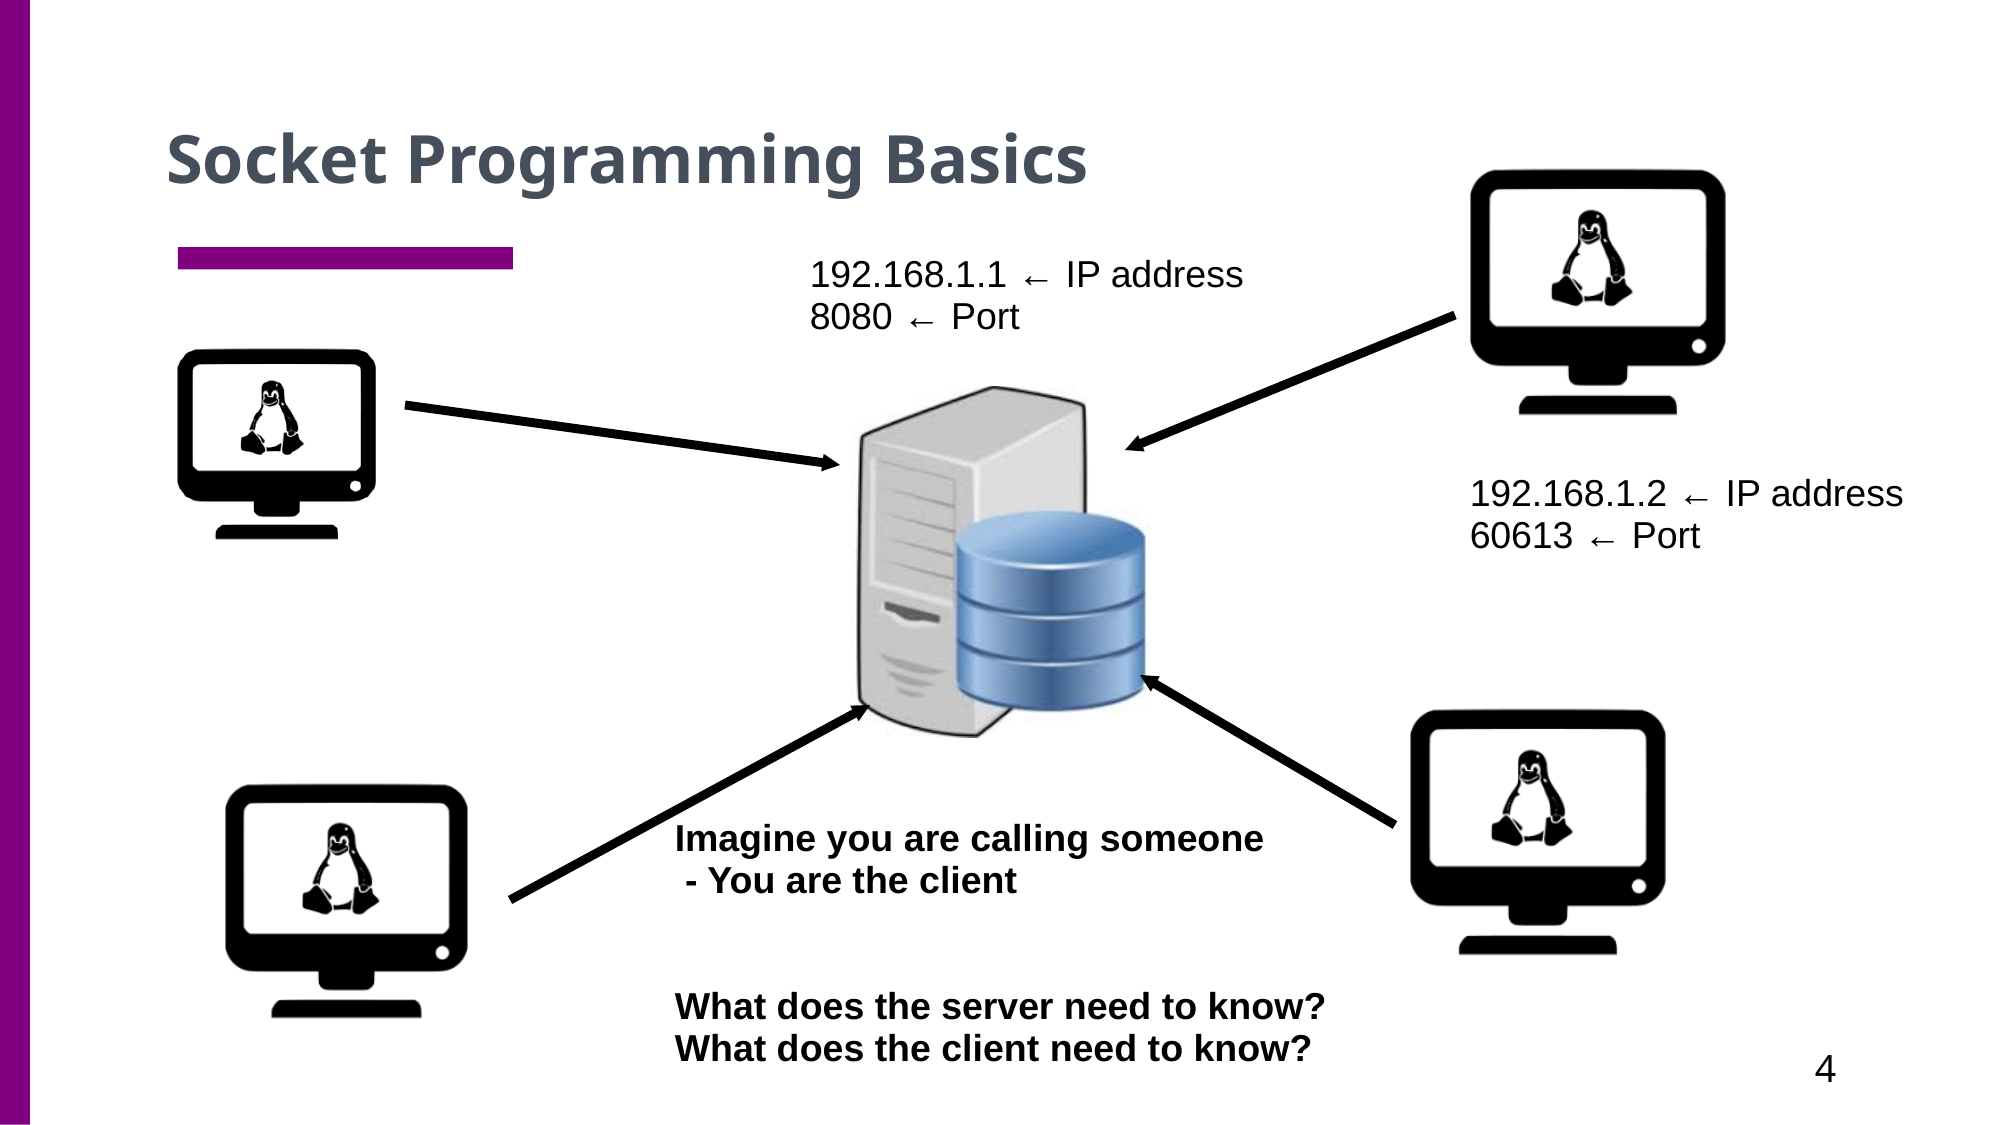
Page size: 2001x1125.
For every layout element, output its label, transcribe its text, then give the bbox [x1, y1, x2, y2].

picture [177, 344, 376, 543]
text_box Imagine you are calling someone - You are the client What does the server need to know? What does the client need to know? [660, 810, 1576, 1125]
text_box Socket Programming Basics [151, 0, 1849, 212]
picture [225, 779, 468, 1023]
picture [824, 386, 1177, 738]
text_box 192.168.1.2 ← IP address 60613 ← Port [1455, 464, 1921, 579]
picture [1470, 164, 1726, 421]
picture [1410, 704, 1666, 961]
text_box 192.168.1.1 ← IP address 8080 ← Port [795, 246, 1336, 346]
